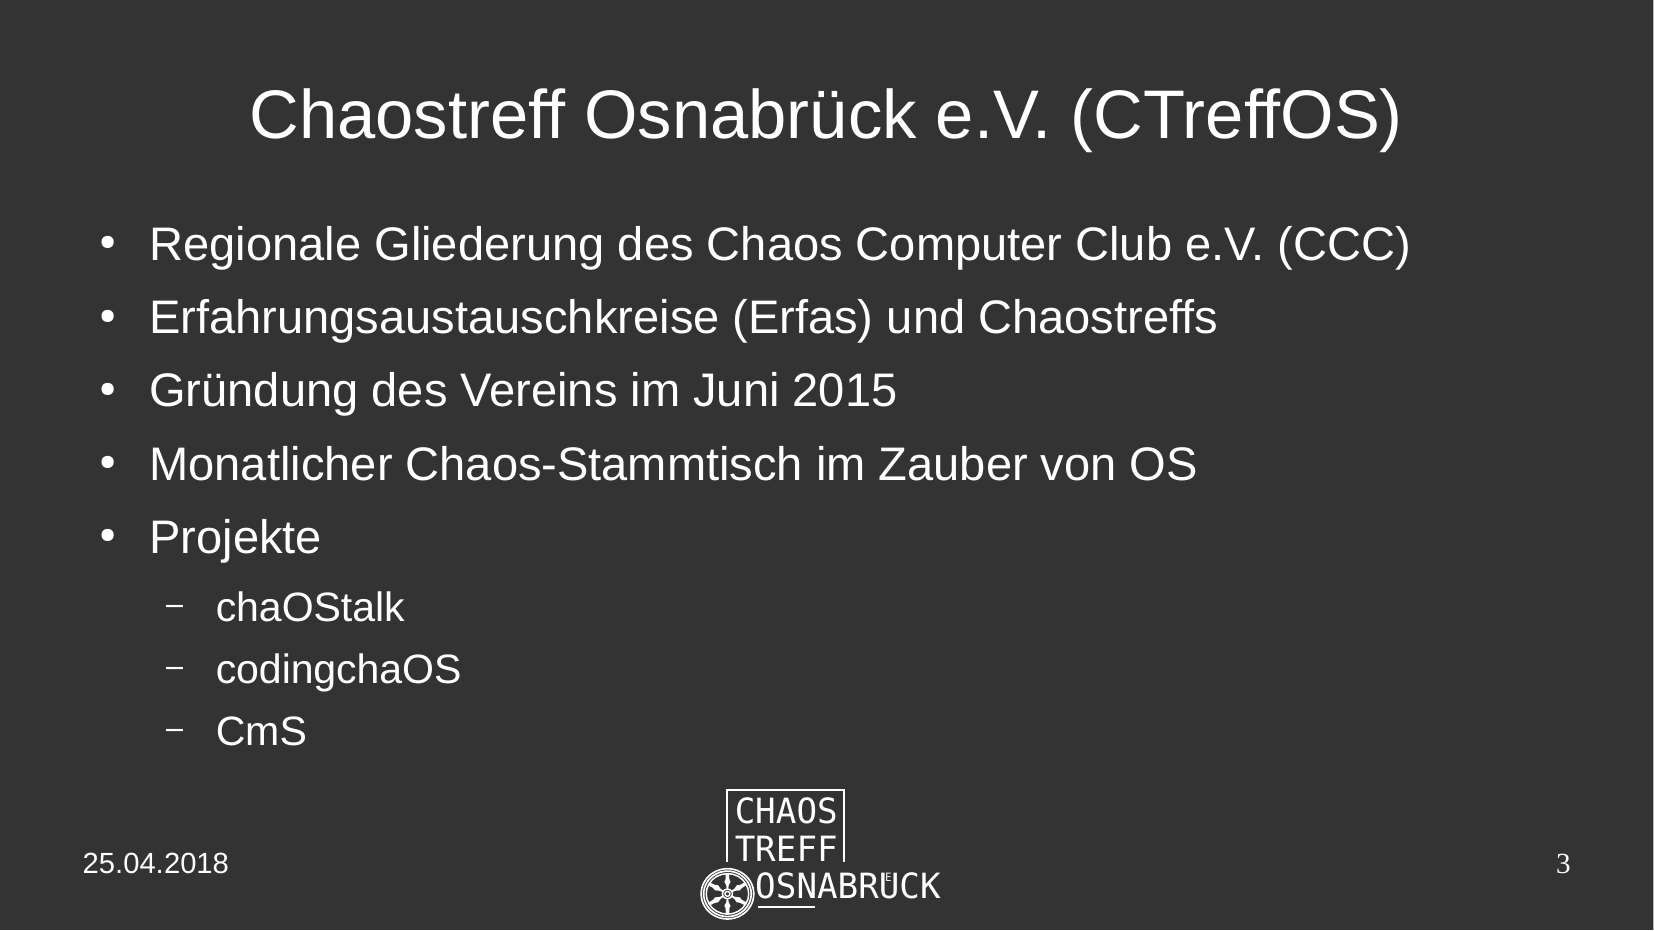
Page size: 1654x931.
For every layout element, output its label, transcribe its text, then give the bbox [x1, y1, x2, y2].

title Chaostreff Osnabrück e.V. (CTreffOS) [82, 37, 1571, 193]
list Regionale Gliederung des Chaos Computer Club e.V. (CCC) Erfahrungsaustauschkreise (Erfas) und Chaostreffs Gründung des Vereins im Juni 2015 Monatlicher Chaos-Stammtisch im Zauber von OS Projekte chaOStalk codingchaOS CmS [82, 217, 1571, 758]
